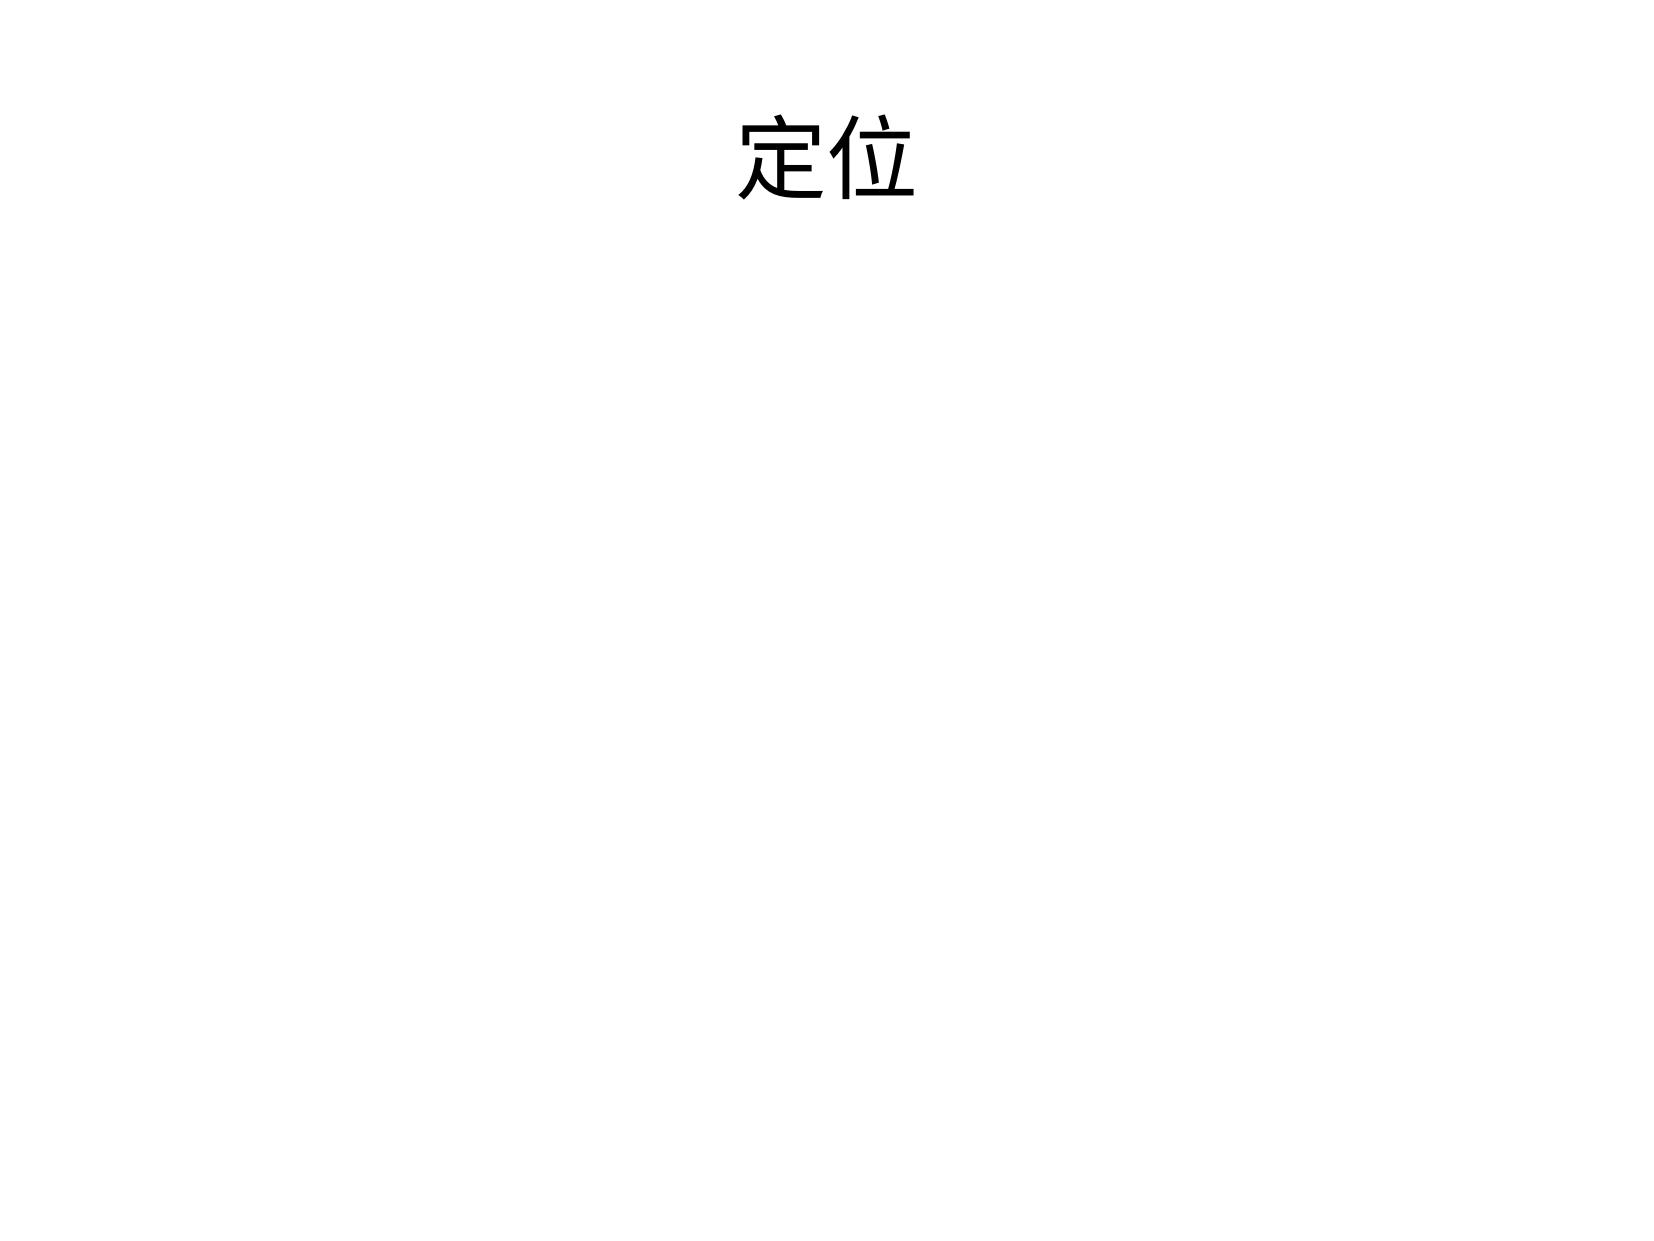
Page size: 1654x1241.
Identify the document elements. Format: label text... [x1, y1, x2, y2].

title 定位 [82, 49, 1571, 257]
